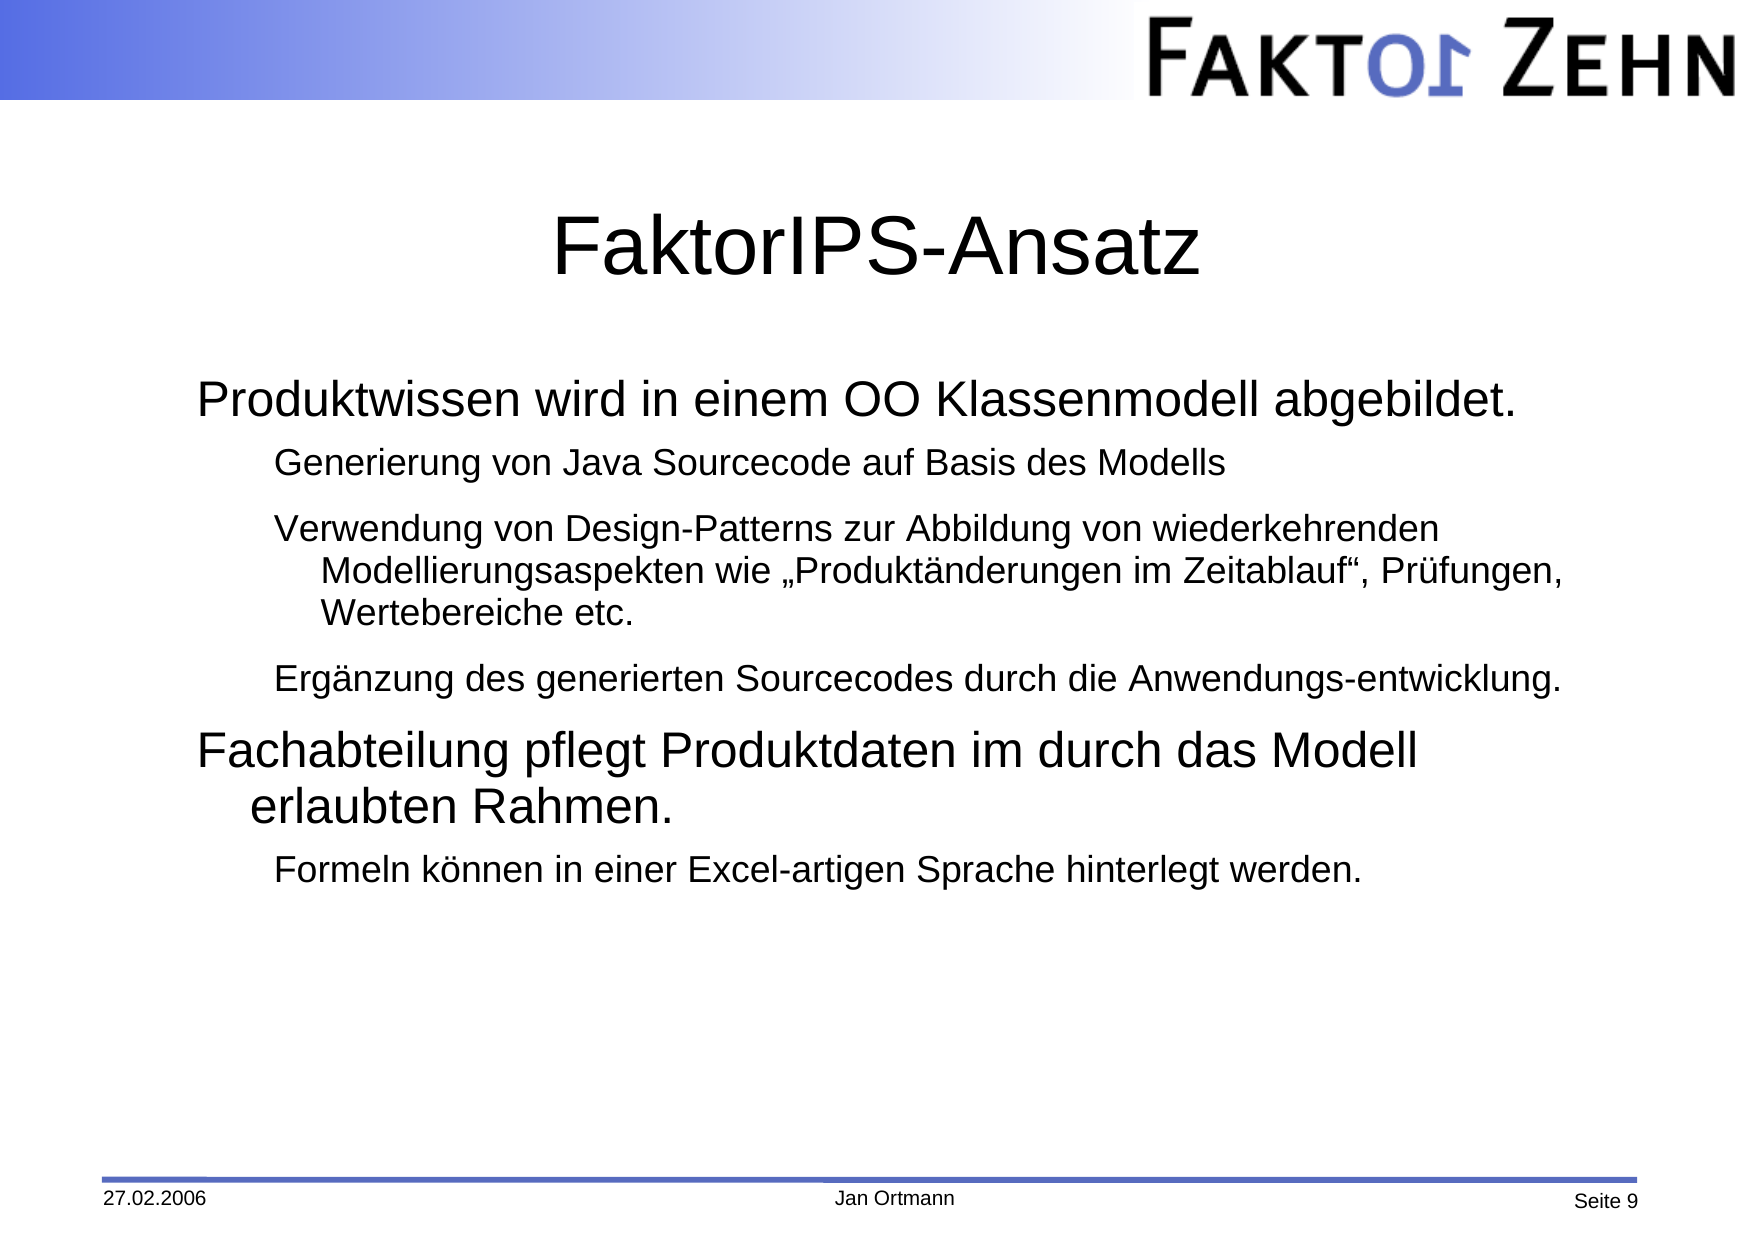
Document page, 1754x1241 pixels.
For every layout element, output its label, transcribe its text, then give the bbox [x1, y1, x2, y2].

picture [1133, 2, 1749, 105]
title FaktorIPS-Ansatz [179, 142, 1576, 349]
list Produktwissen wird in einem OO Klassenmodell abgebildet. Generierung von Java Sourcecode auf Basis des Modells Verwendung von Design-Patterns zur Abbildung von wiederkehrenden Modellierungsaspekten wie „Produktänderungen im Zeitablauf“, Prüfungen, Wertebereiche etc. Ergänzung des generierten Sourcecodes durch die Anwendungs-entwicklung. Fachabteilung pflegt Produktdaten im durch das Modell erlaubten Rahmen. Formeln können in einer Excel-artigen Sprache hinterlegt werden. [179, 371, 1576, 1078]
